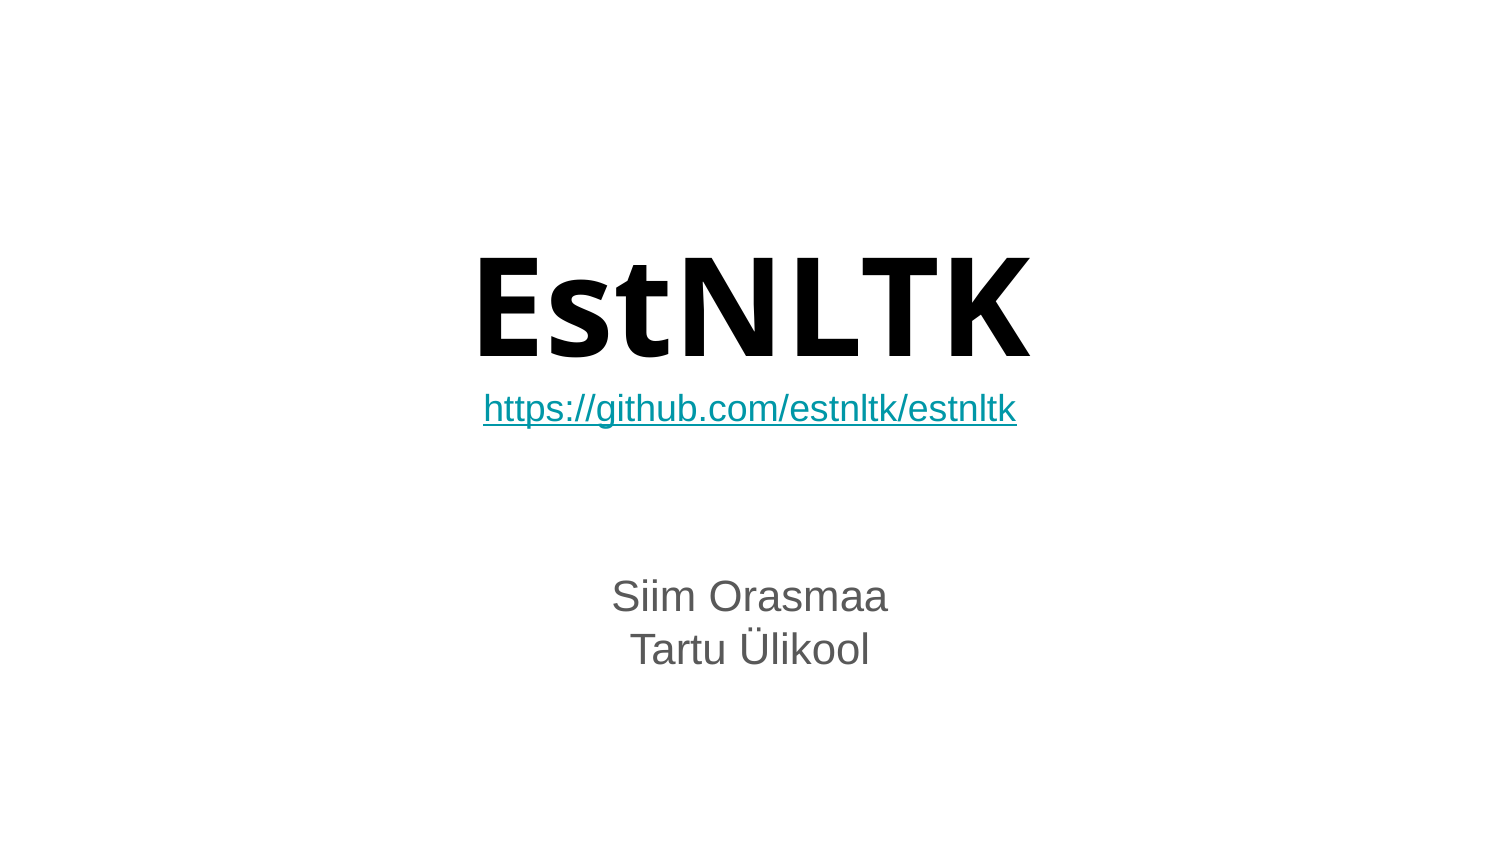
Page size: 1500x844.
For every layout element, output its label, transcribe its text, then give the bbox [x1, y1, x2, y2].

title EstNLTK https://github.com/estnltk/estnltk [51, 72, 1449, 445]
subtitle Siim Orasmaa Tartu Ülikool [51, 553, 1449, 717]
